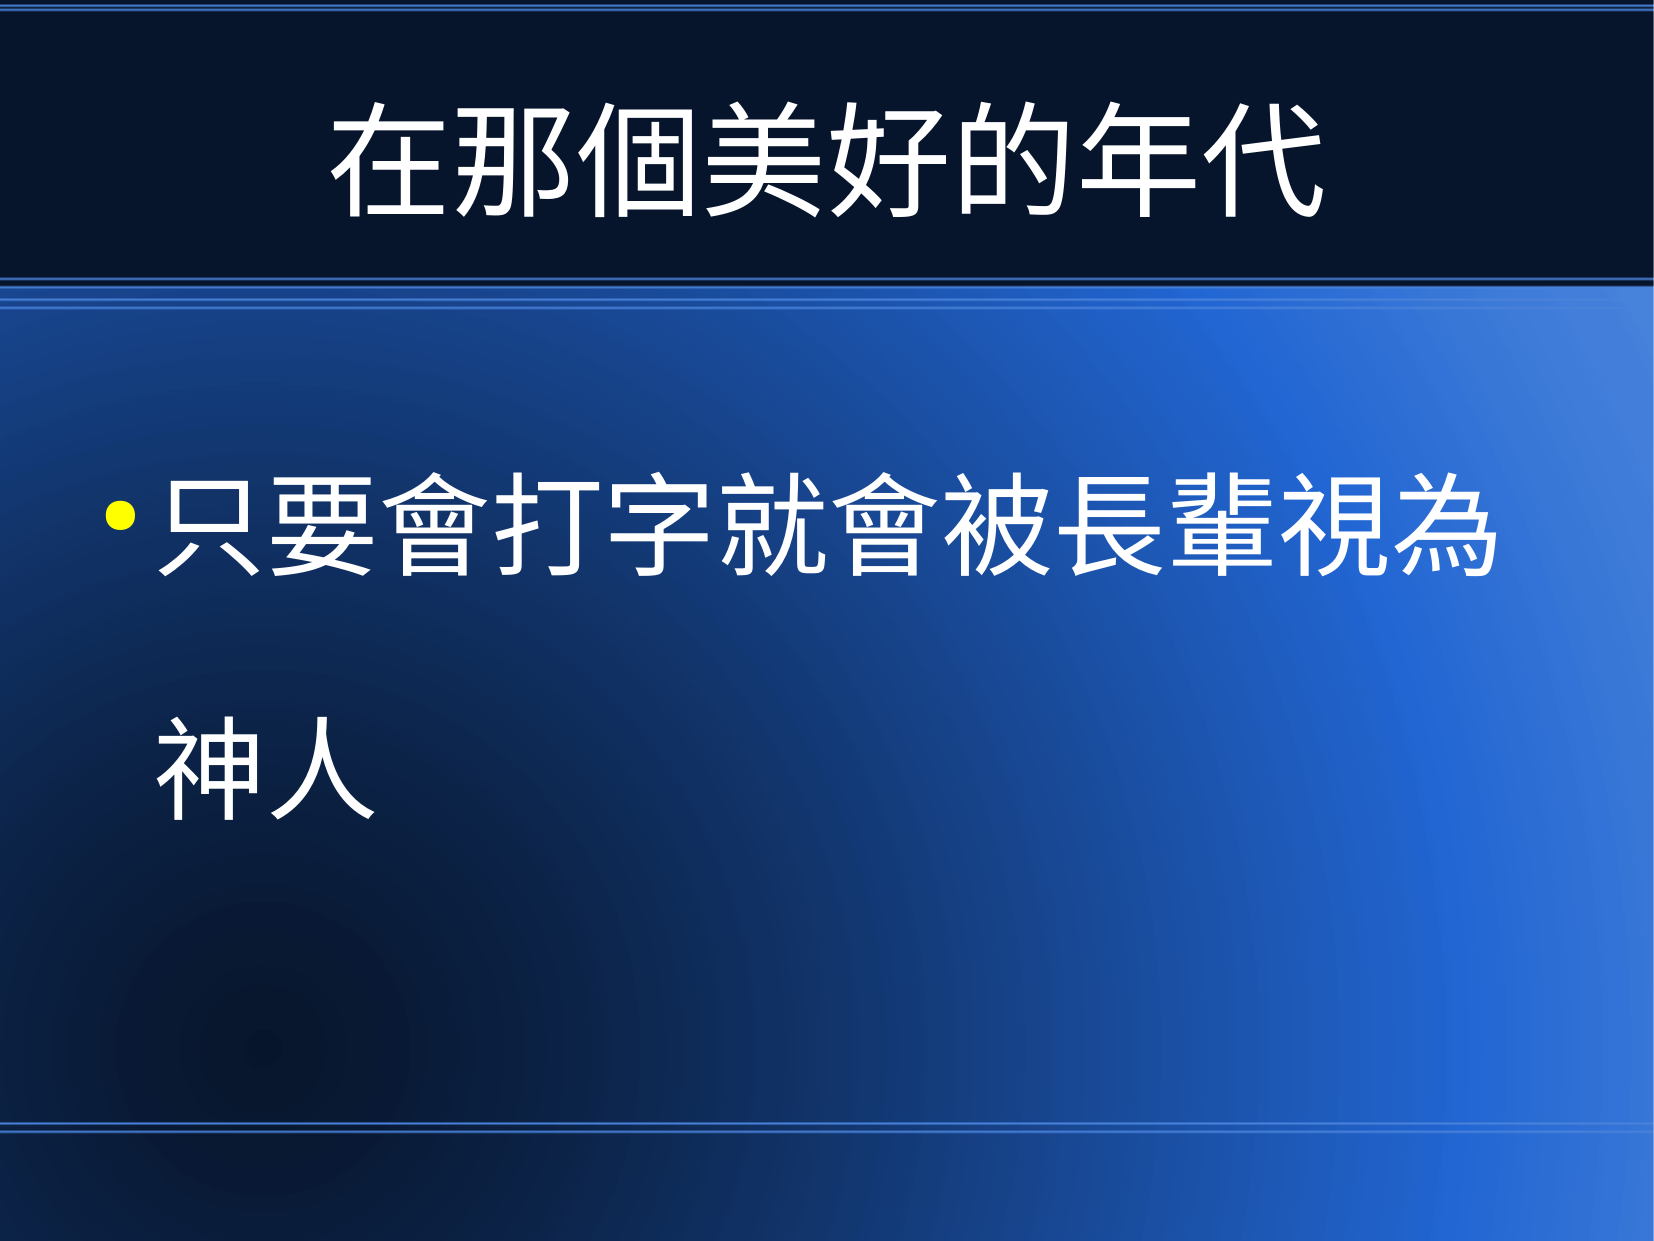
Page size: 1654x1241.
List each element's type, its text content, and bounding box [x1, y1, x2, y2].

picture [0, 0, 1654, 1241]
title 在那個美好的年代 [82, 49, 1571, 257]
list 只要會打字就會被長輩視為神人 [82, 355, 1571, 1241]
